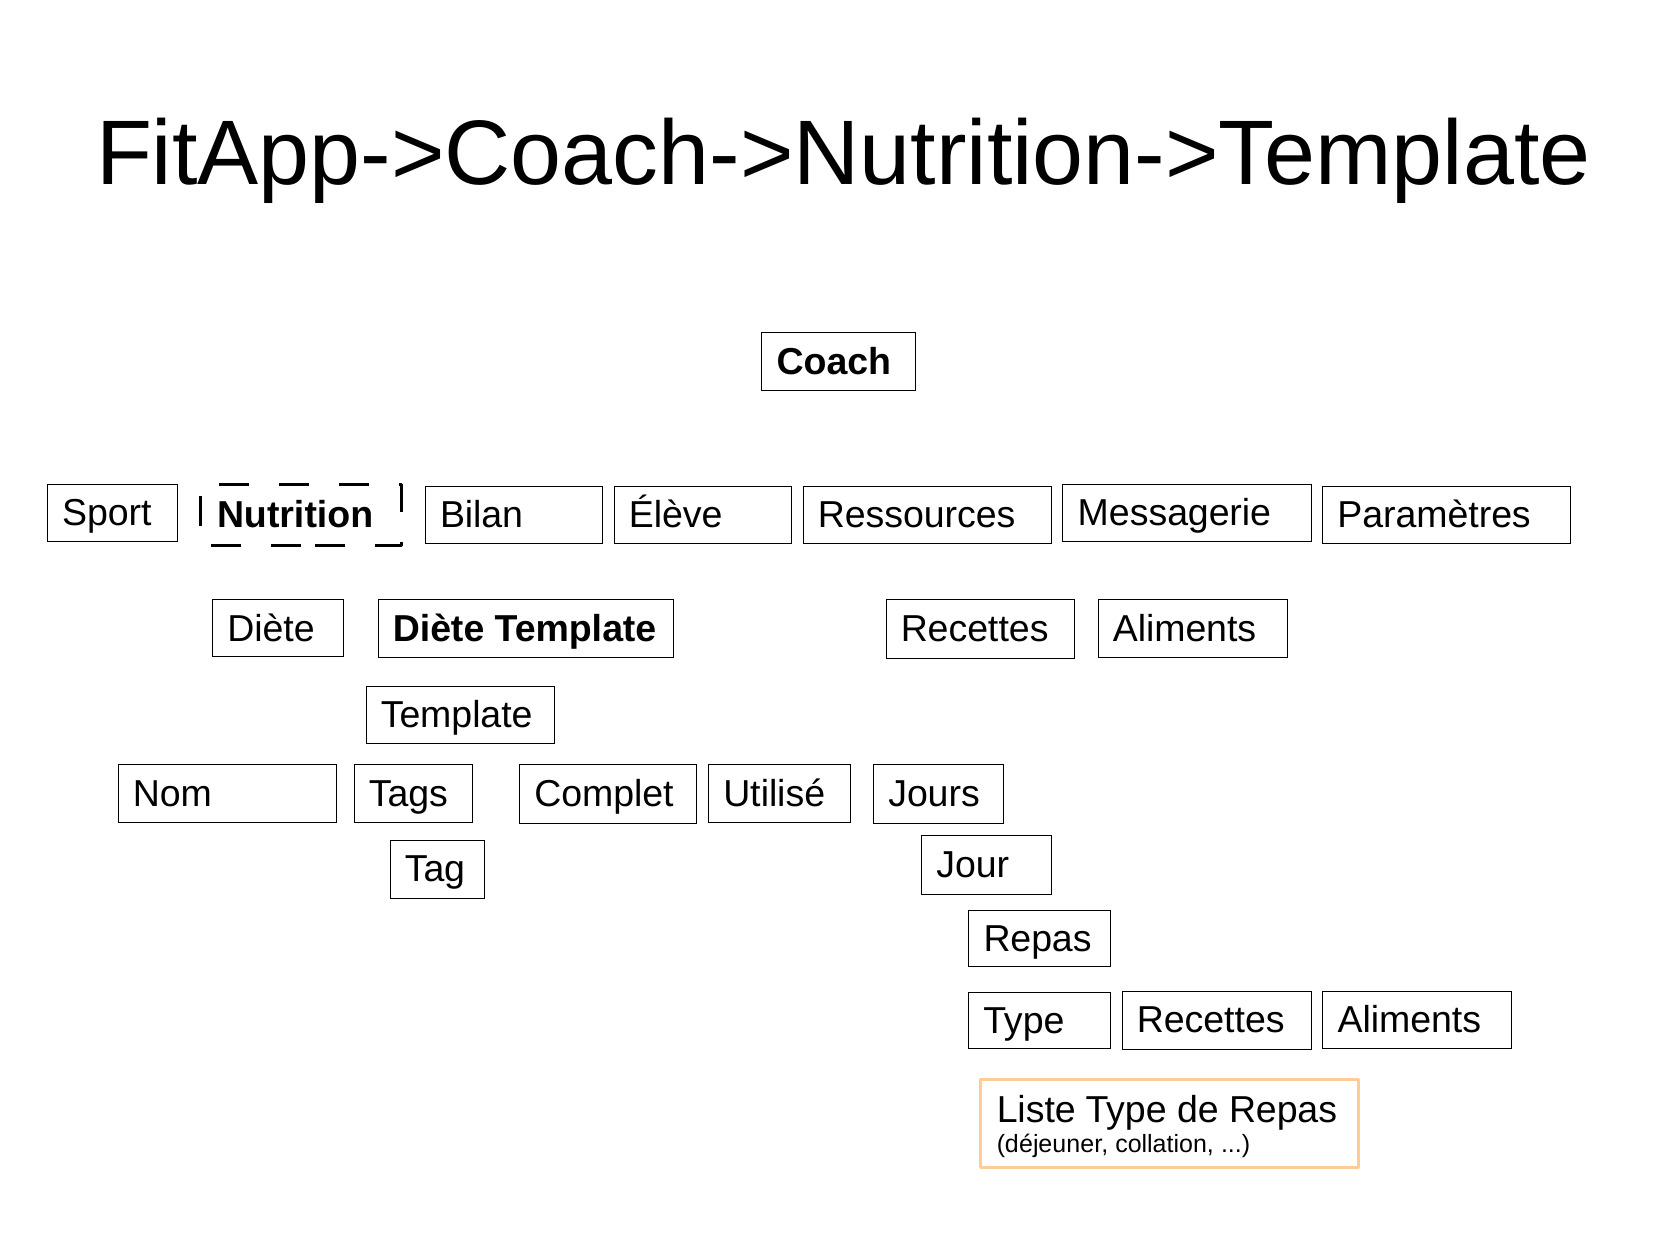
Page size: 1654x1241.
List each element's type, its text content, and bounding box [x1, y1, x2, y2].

text_box Recettes [1122, 991, 1312, 1050]
title FitApp->Coach->Nutrition->Template [70, 49, 1619, 257]
text_box Repas [968, 910, 1111, 967]
text_box Type [968, 992, 1111, 1049]
text_box Tags [354, 764, 473, 823]
text_box Liste Type de Repas (déjeuner, collation, ...) [980, 1079, 1359, 1168]
text_box Aliments [1322, 991, 1512, 1049]
text_box Template [366, 686, 555, 744]
text_box Nutrition [200, 484, 402, 546]
text_box Complet [519, 764, 697, 824]
text_box Jours [873, 764, 1004, 824]
text_box Nom [118, 764, 337, 823]
text_box Élève [614, 486, 792, 544]
text_box Bilan [425, 486, 603, 544]
text_box Utilisé [708, 764, 851, 823]
text_box Sport [47, 484, 178, 542]
text_box Ressources [803, 486, 1052, 544]
text_box Messagerie [1062, 484, 1312, 542]
text_box Aliments [1098, 599, 1288, 658]
text_box Coach [761, 332, 916, 391]
text_box Recettes [886, 599, 1075, 659]
text_box Jour [921, 835, 1052, 895]
text_box Tag [390, 840, 485, 899]
text_box Diète Template [378, 599, 674, 658]
text_box Paramètres [1322, 486, 1571, 544]
text_box Diète [212, 599, 344, 657]
